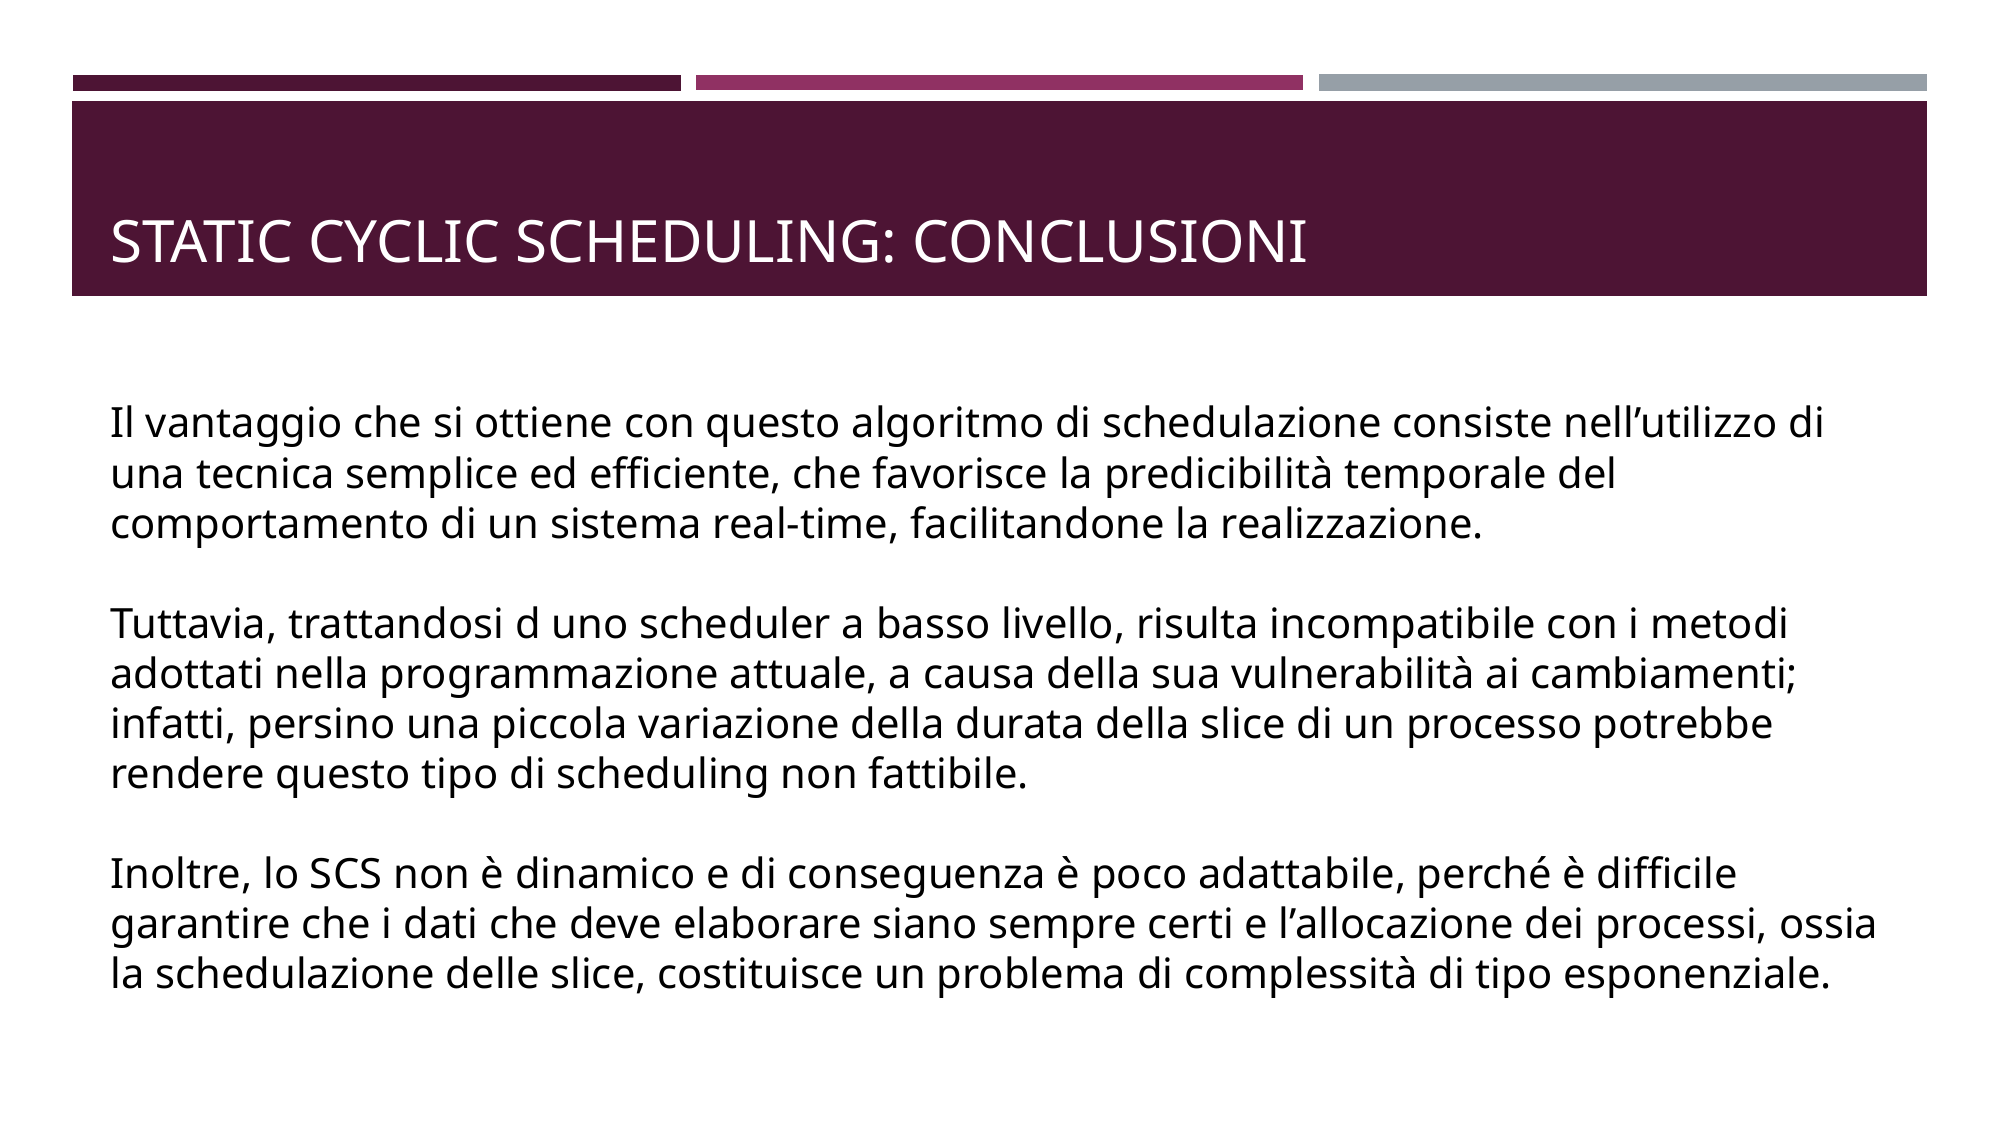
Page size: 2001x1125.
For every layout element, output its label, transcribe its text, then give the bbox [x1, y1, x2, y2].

text_box Il vantaggio che si ottiene con questo algoritmo di schedulazione consiste nell’utilizzo di una tecnica semplice ed efficiente, che favorisce la predicibilità temporale del comportamento di un sistema real-time, facilitandone la realizzazione. Tuttavia, trattandosi d uno scheduler a basso livello, risulta incompatibile con i metodi adottati nella programmazione attuale, a causa della sua vulnerabilità ai cambiamenti; infatti, persino una piccola variazione della durata della slice di un processo potrebbe rendere questo tipo di scheduling non fattibile. Inoltre, lo SCS non è dinamico e di conseguenza è poco adattabile, perché è difficile garantire che i dati che deve elaborare siano sempre certi e l’allocazione dei processi, ossia la schedulazione delle slice, costituisce un problema di complessità di tipo esponenziale. [95, 388, 1905, 1010]
title Static cyclic scheduling: conclusioni [95, 115, 1905, 282]
